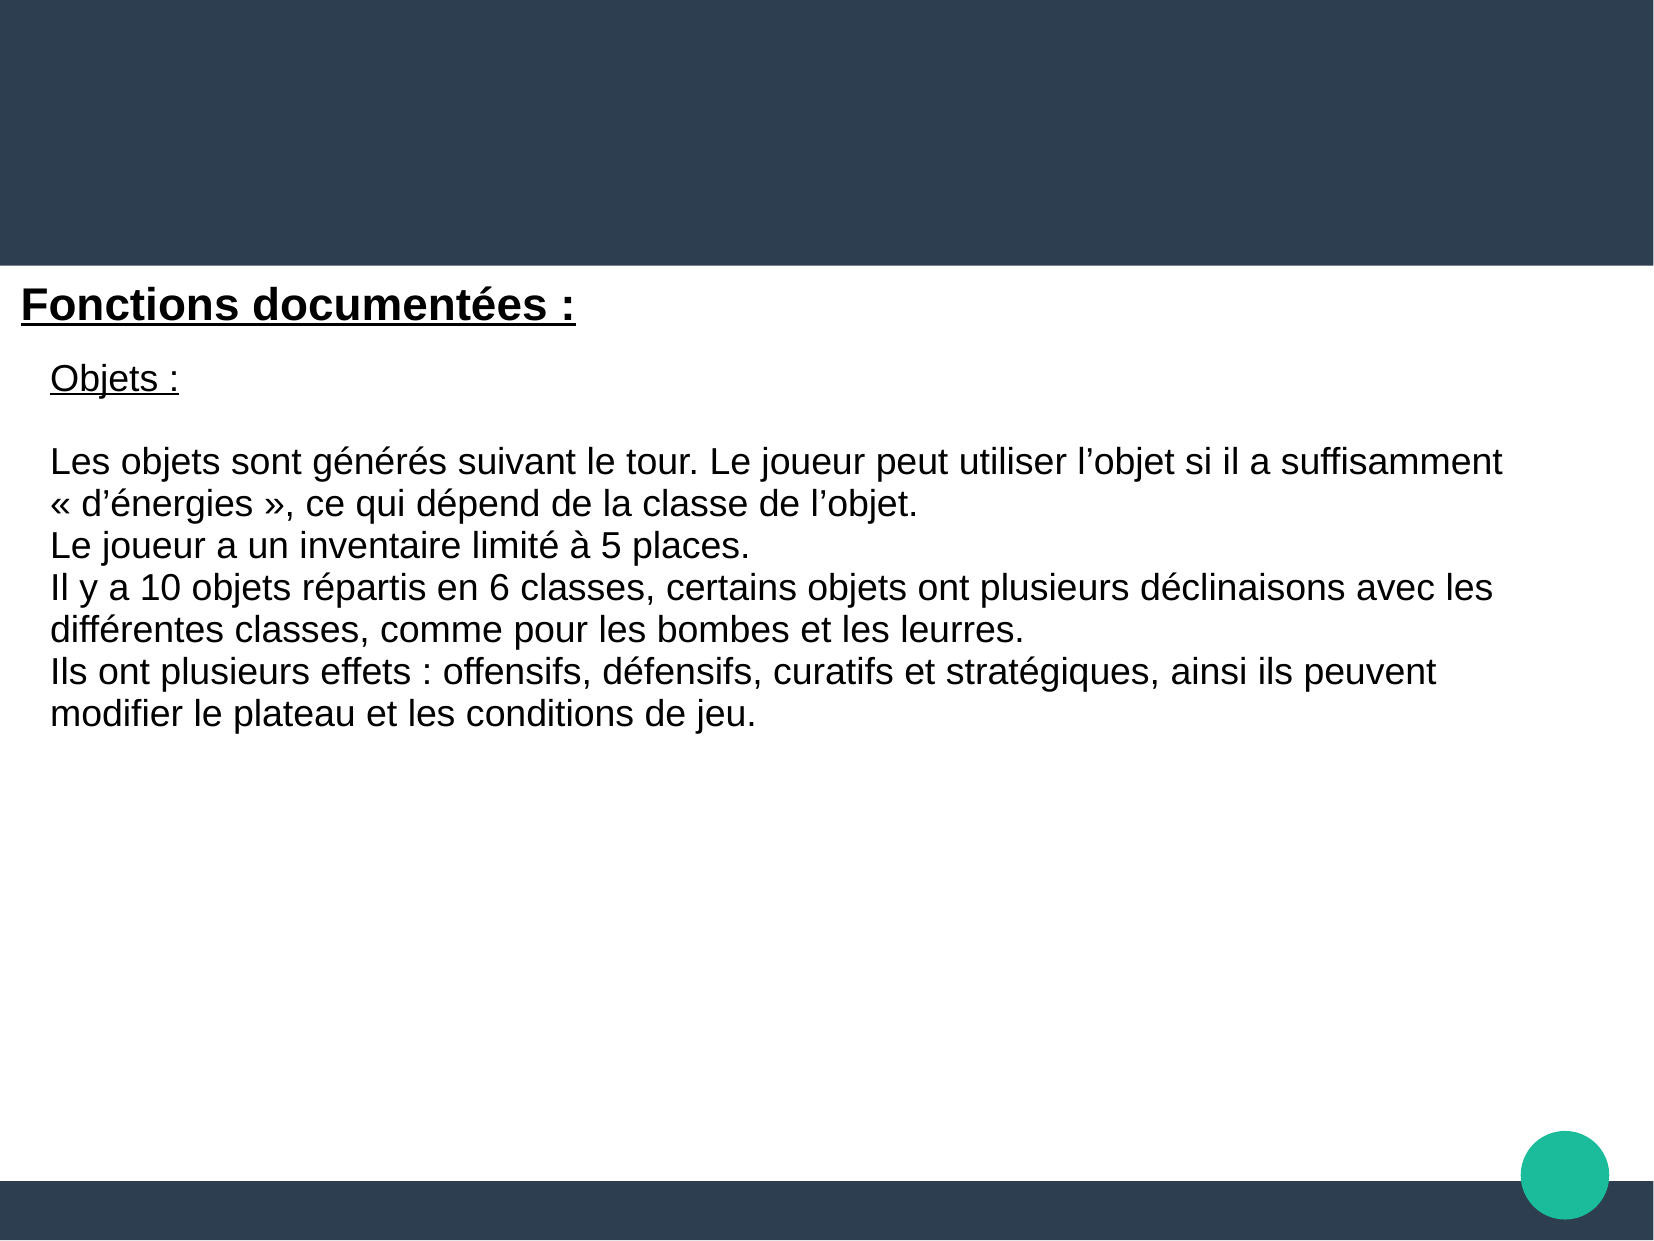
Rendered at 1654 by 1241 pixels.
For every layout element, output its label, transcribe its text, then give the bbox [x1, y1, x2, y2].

text_box Objets : Les objets sont générés suivant le tour. Le joueur peut utiliser l’objet si il a suffisamment « d’énergies », ce qui dépend de la classe de l’objet. Le joueur a un inventaire limité à 5 places. Il y a 10 objets répartis en 6 classes, certains objets ont plusieurs déclinaisons avec les différentes classes, comme pour les bombes et les leurres. Ils ont plusieurs effets : offensifs, défensifs, curatifs et stratégiques, ainsi ils peuvent modifier le plateau et les conditions de jeu. [35, 349, 1548, 739]
text_box Fonctions documentées : [5, 271, 626, 389]
